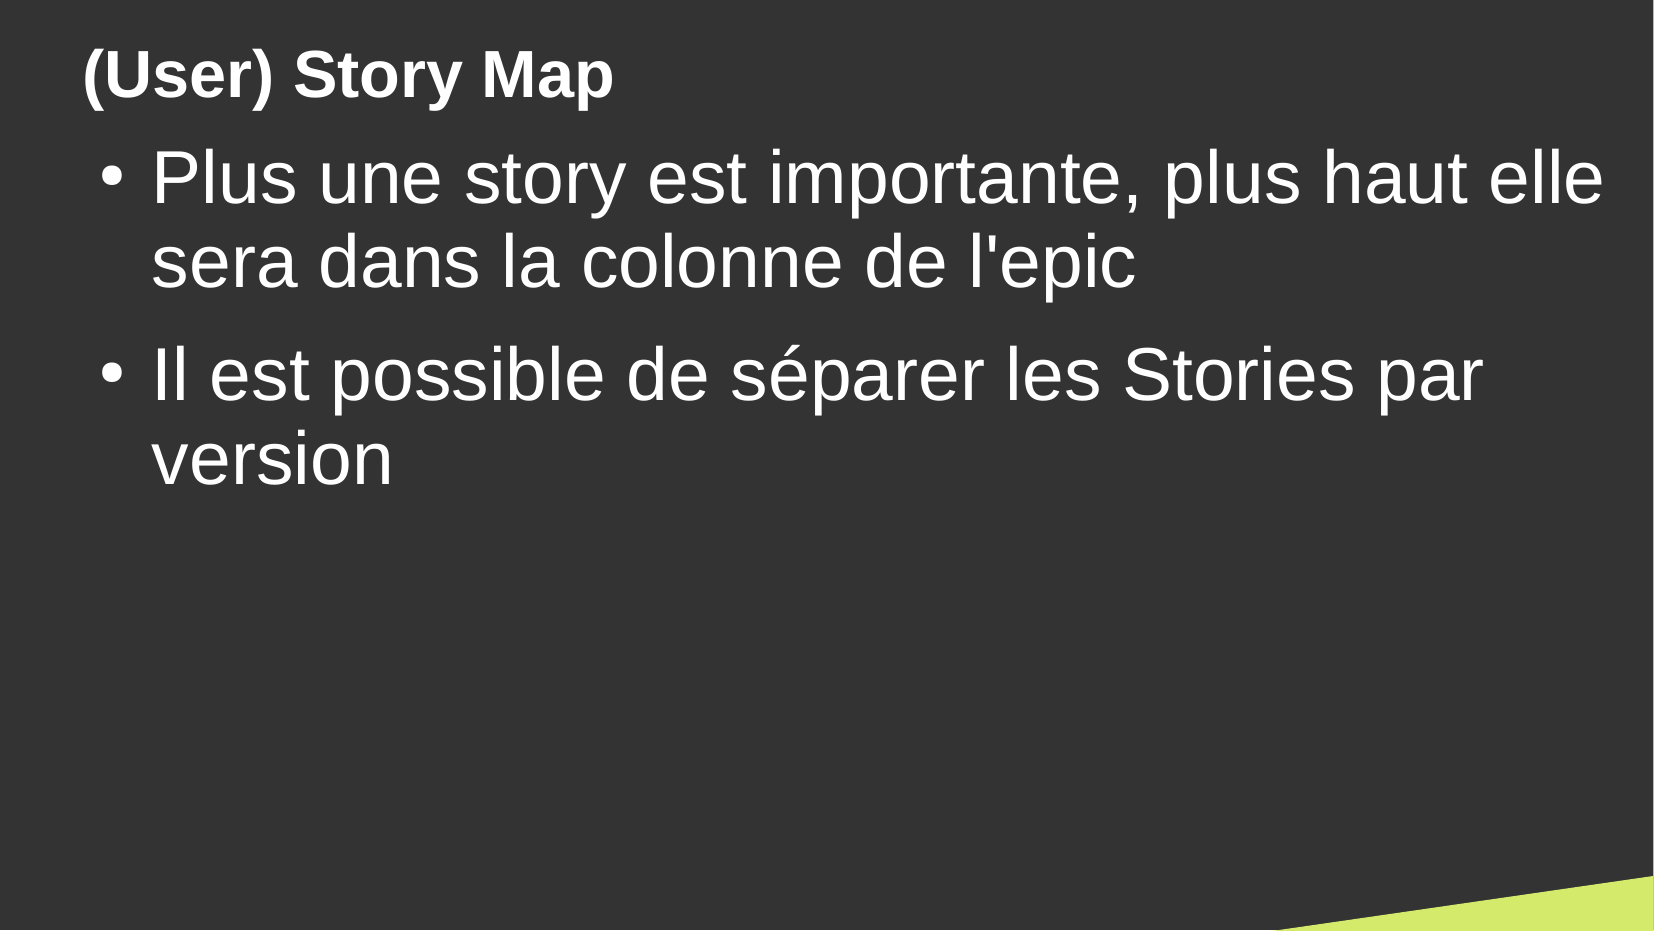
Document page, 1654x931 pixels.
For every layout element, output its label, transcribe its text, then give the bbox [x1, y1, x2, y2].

list Plus une story est importante, plus haut elle sera dans la colonne de l'epic Il est possible de séparer les Stories par version [80, 135, 1620, 777]
text_box [1272, 875, 1654, 931]
title (User) Story Map [82, 37, 1571, 122]
